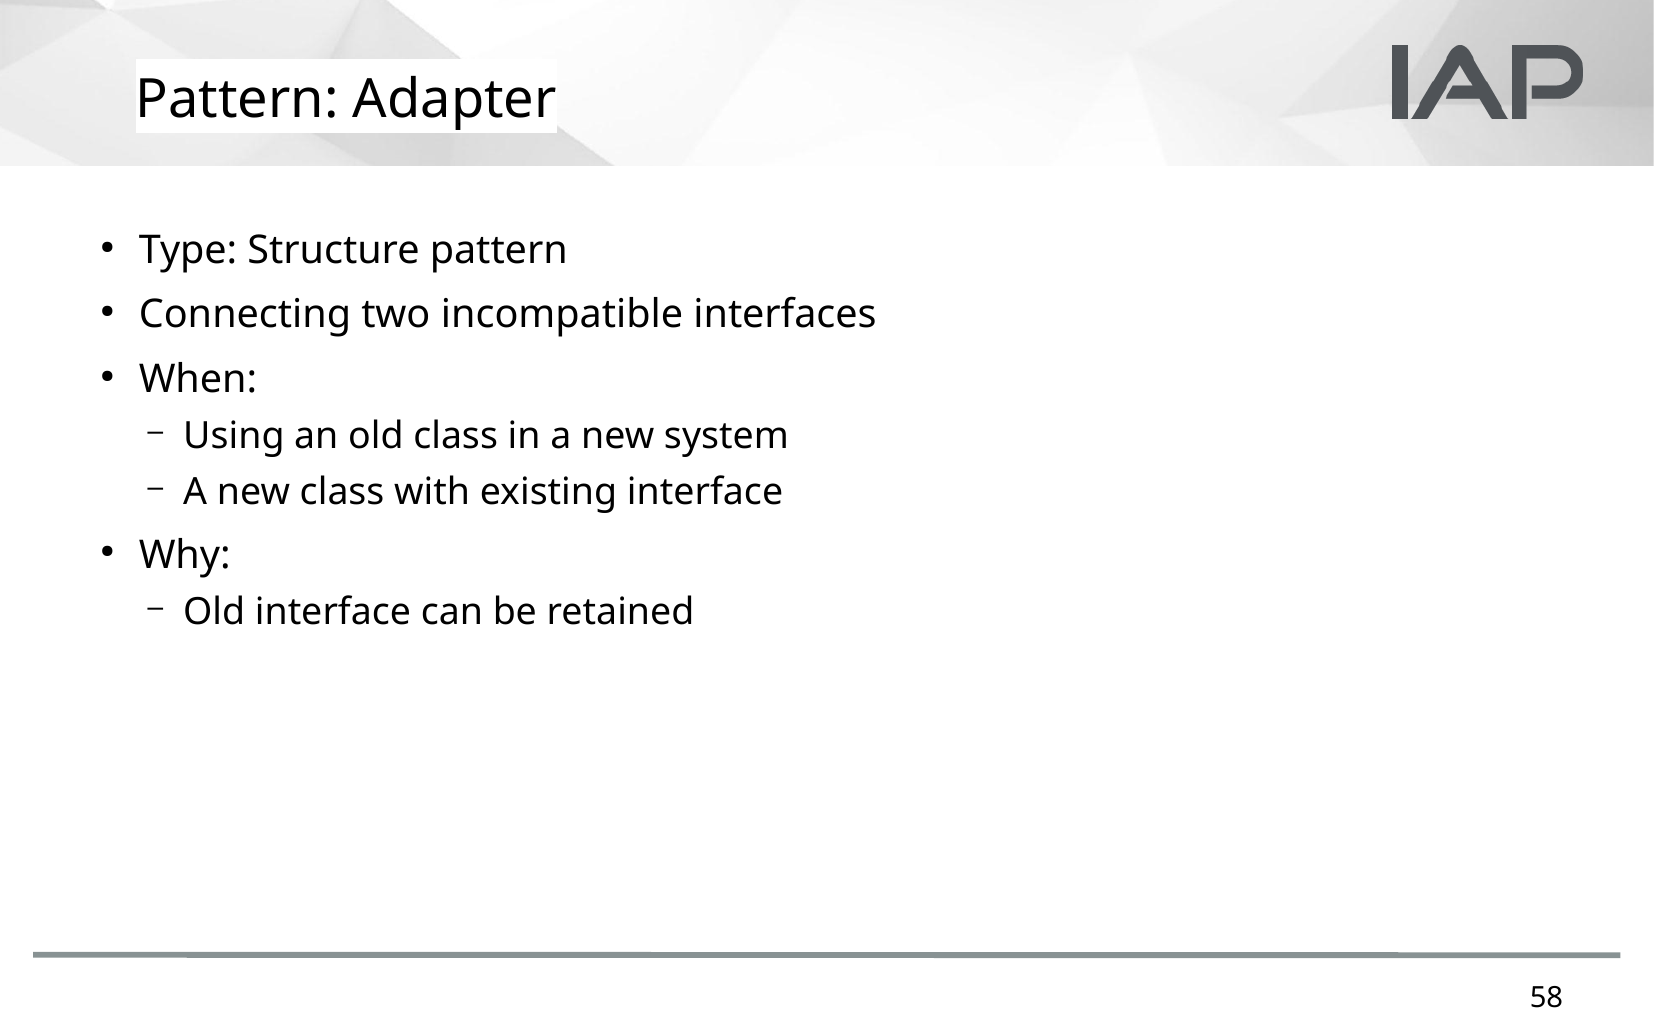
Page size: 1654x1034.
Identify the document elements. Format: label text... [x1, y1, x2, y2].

title Pattern: Adapter [135, 41, 1264, 152]
list Type: Structure pattern Connecting two incompatible interfaces When: Using an old class in a new system A new class with existing interface Why: Old interface can be retained [82, 221, 1571, 916]
picture [0, 0, 1654, 166]
